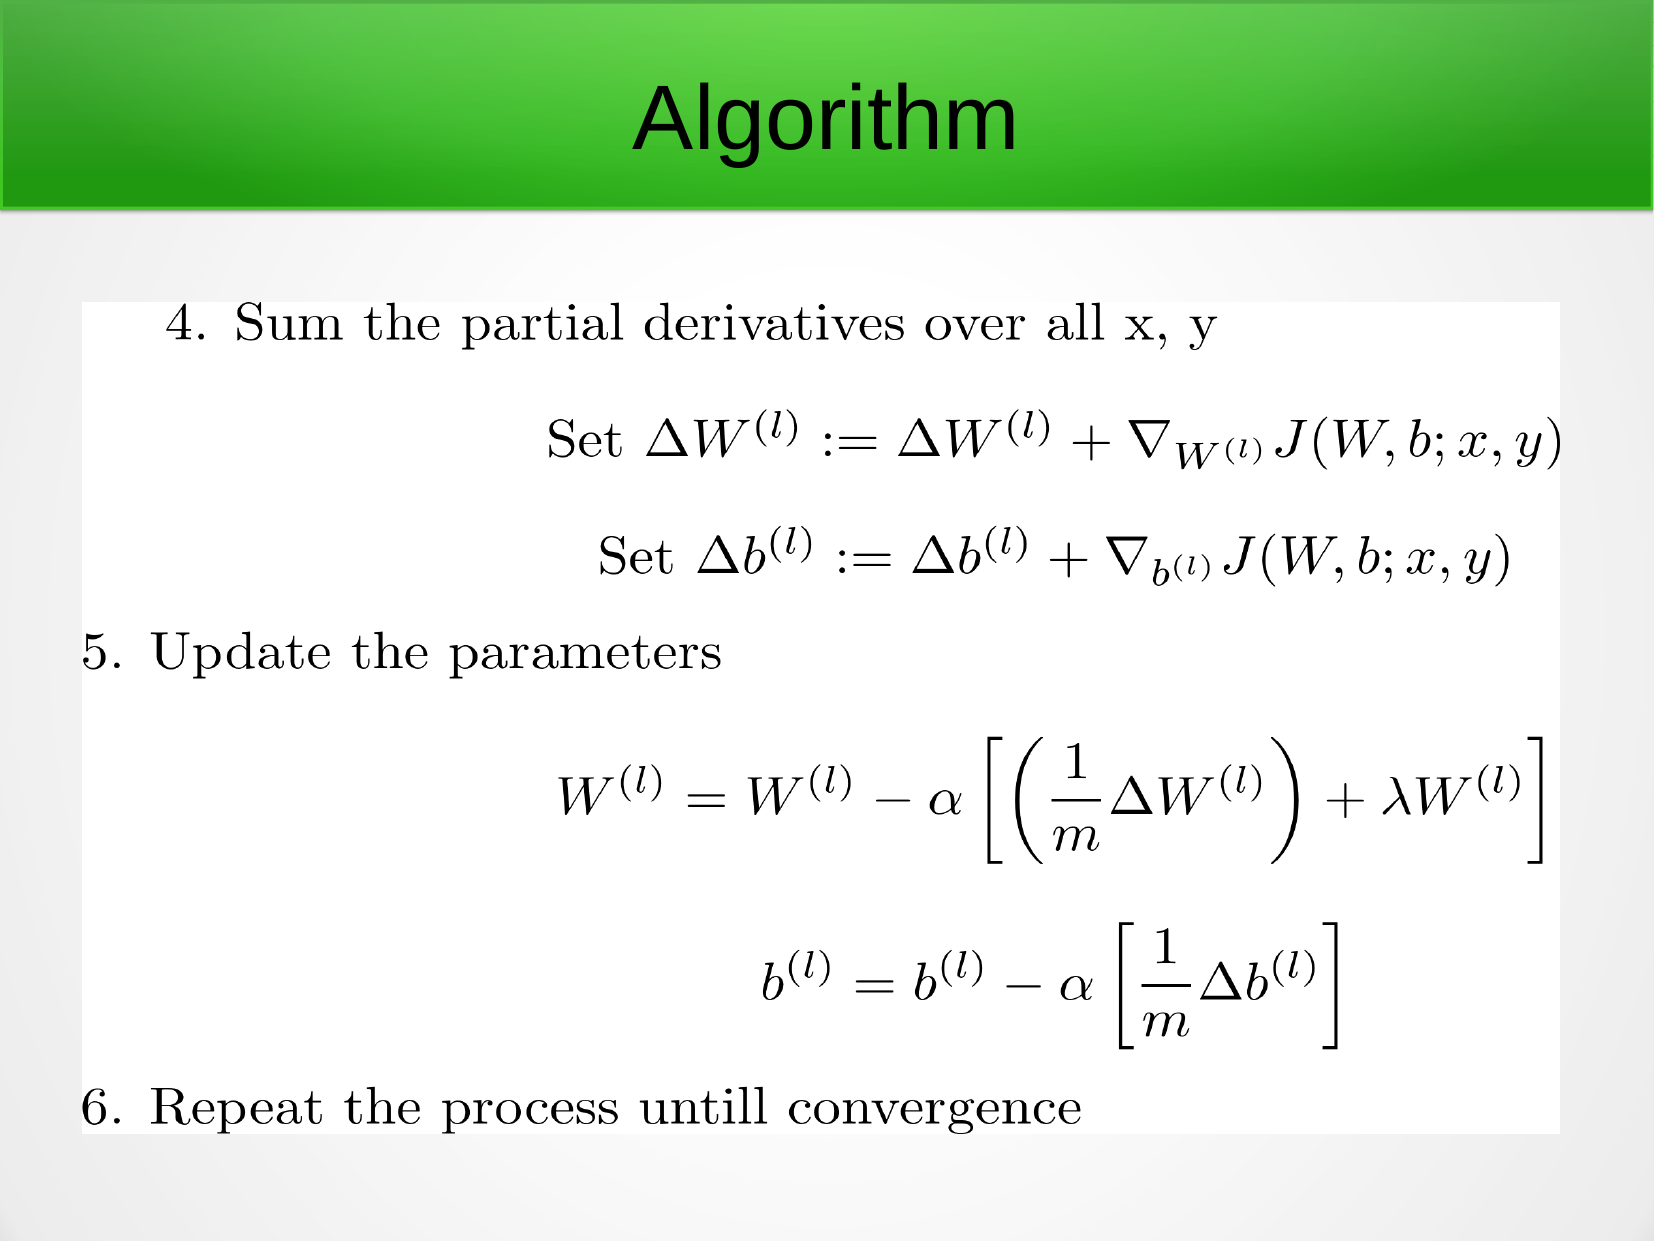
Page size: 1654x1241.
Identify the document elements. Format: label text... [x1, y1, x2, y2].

picture [82, 302, 1560, 1134]
title Algorithm [82, 47, 1571, 189]
